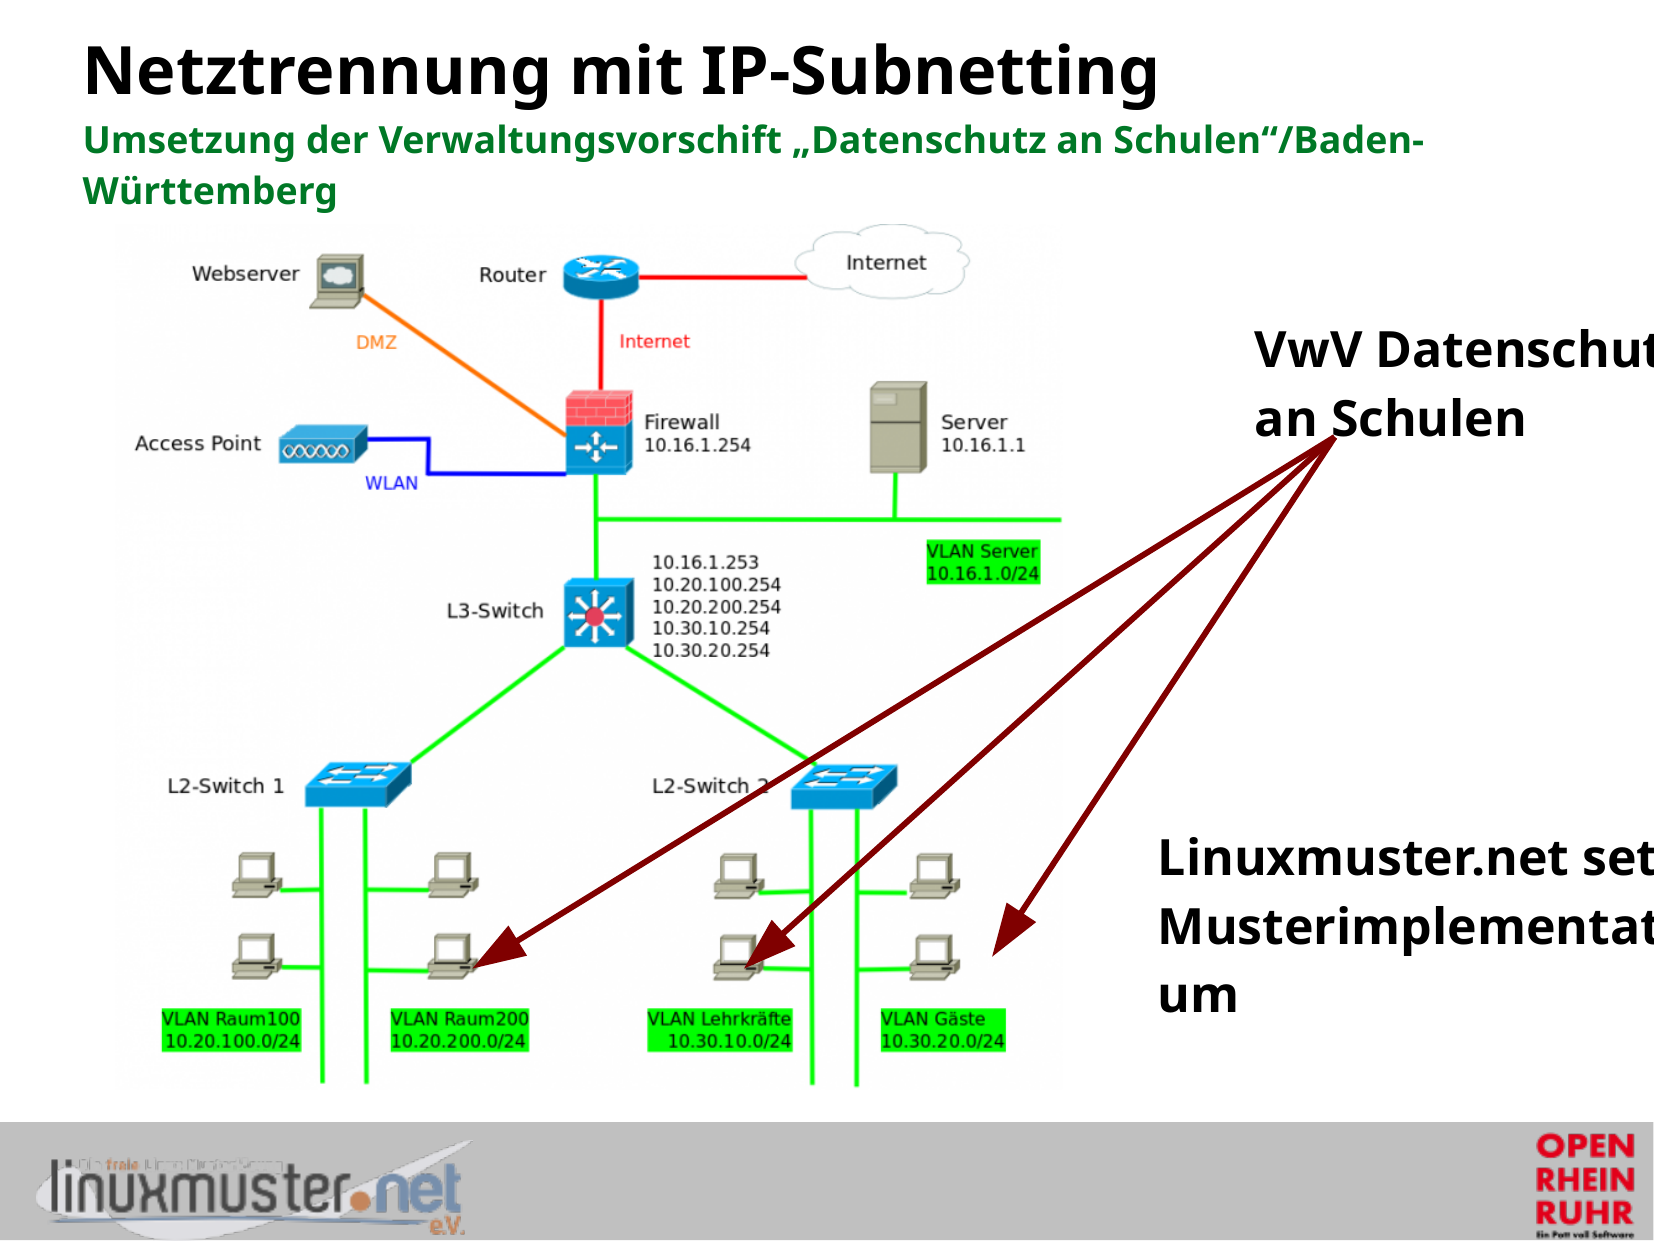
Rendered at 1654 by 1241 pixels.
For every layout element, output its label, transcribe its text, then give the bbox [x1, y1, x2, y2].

title Netztrennung mit IP-Subnetting Umsetzung der Verwaltungsvorschift „Datenschutz an Schulen“/Baden-Württemberg [82, 49, 1642, 189]
picture [115, 224, 1063, 1090]
text_box VwV Datenschutz an Schulen [1240, 307, 1628, 435]
text_box Linuxmuster.net setzt Musterimplementation um [1143, 814, 1642, 999]
picture [1535, 1131, 1636, 1241]
picture [36, 1140, 473, 1241]
